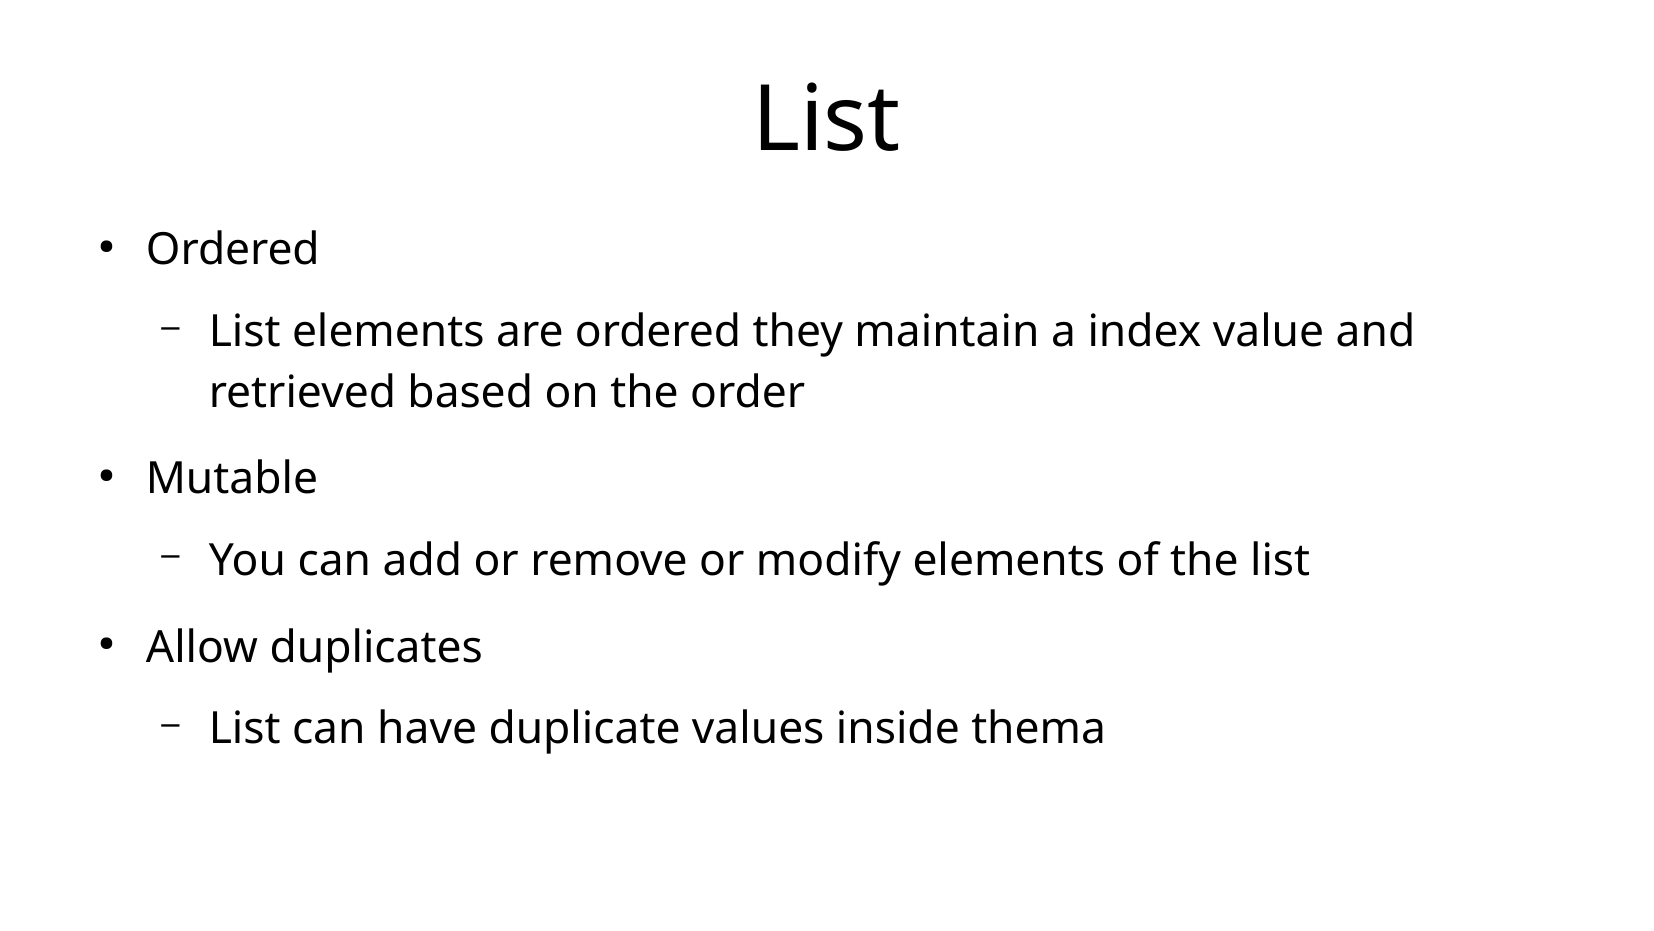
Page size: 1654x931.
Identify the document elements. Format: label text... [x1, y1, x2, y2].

title List [82, 37, 1571, 193]
list Ordered List elements are ordered they maintain a index value and retrieved based on the order Mutable You can add or remove or modify elements of the list Allow duplicates List can have duplicate values inside thema [82, 217, 1571, 758]
